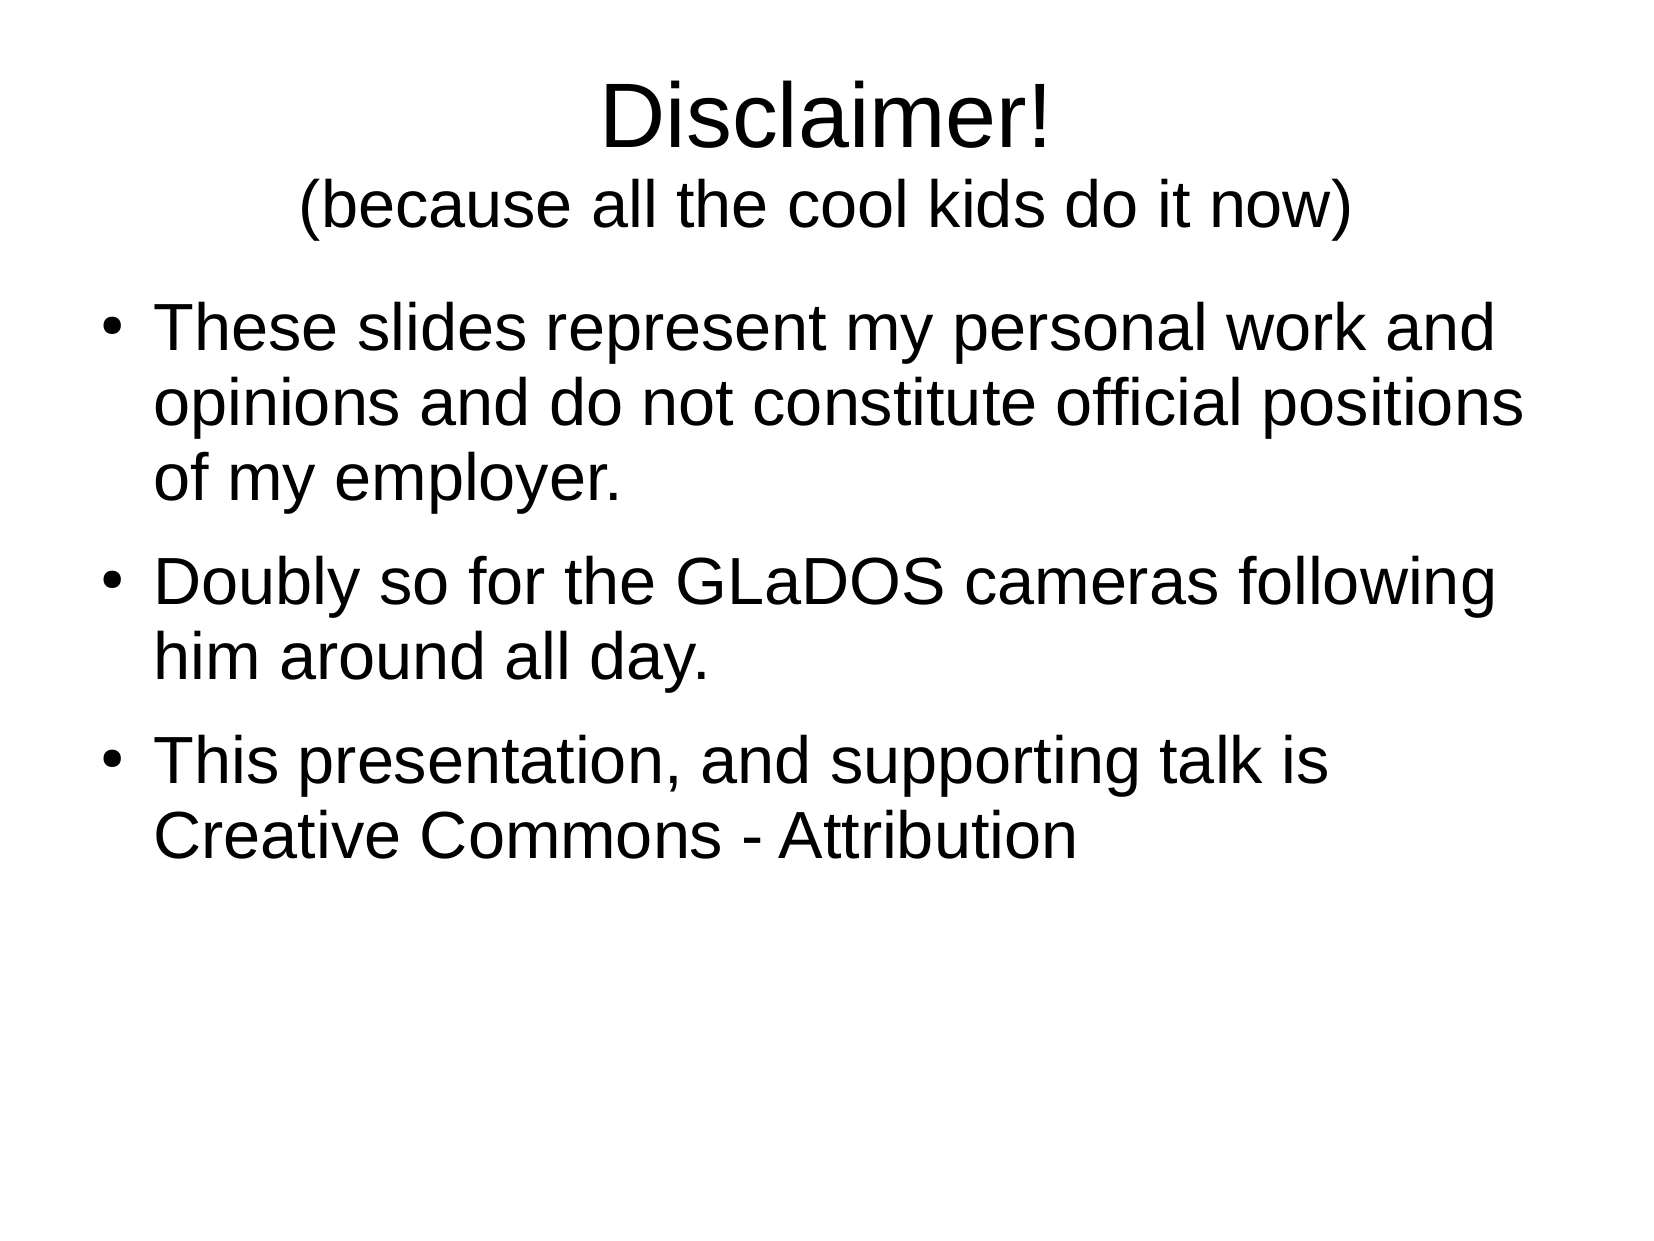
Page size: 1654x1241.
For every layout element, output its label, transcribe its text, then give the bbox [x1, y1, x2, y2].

title Disclaimer! (because all the cool kids do it now) [82, 56, 1571, 250]
list These slides represent my personal work and opinions and do not constitute official positions of my employer. Doubly so for the GLaDOS cameras following him around all day. This presentation, and supporting talk is Creative Commons - Attribution [82, 290, 1571, 1094]
